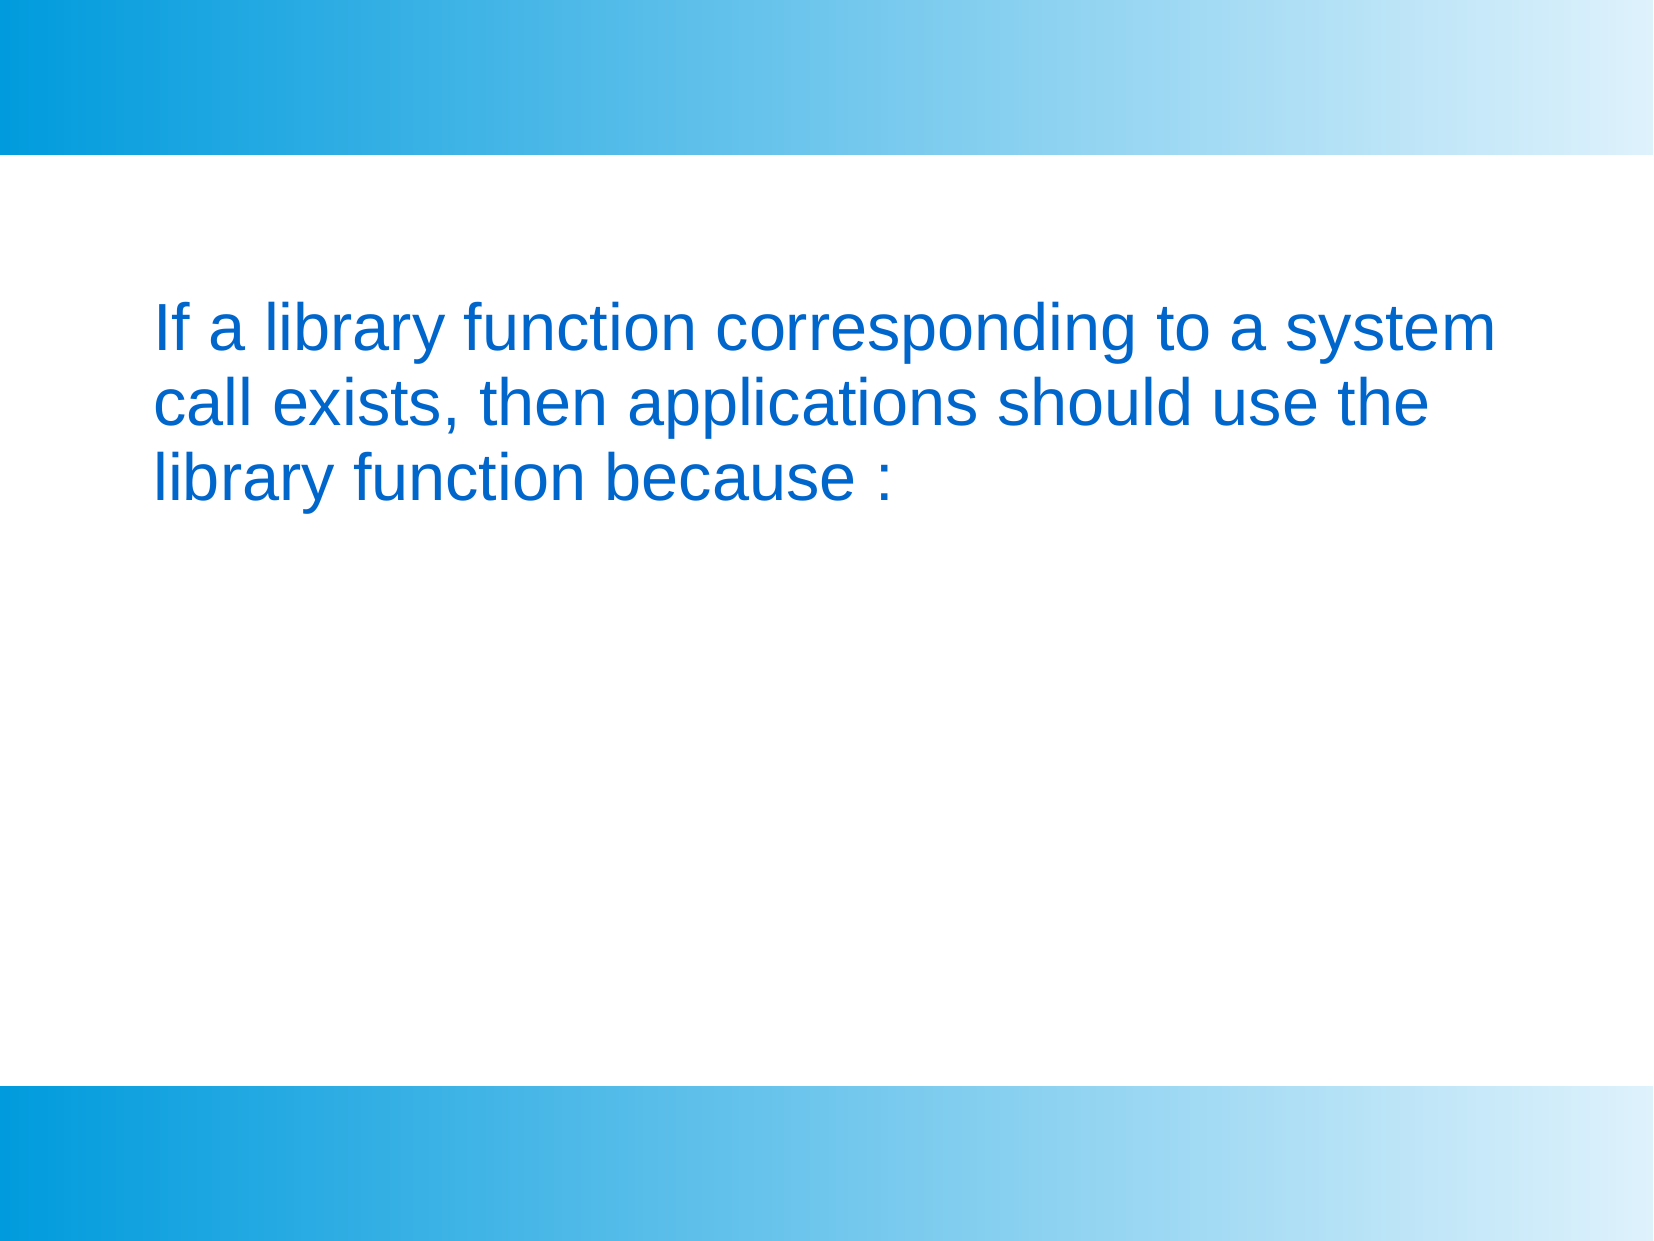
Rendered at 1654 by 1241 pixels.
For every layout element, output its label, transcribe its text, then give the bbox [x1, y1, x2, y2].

list If a library function corresponding to a system call exists, then applications should use the library function because : [82, 290, 1571, 1010]
